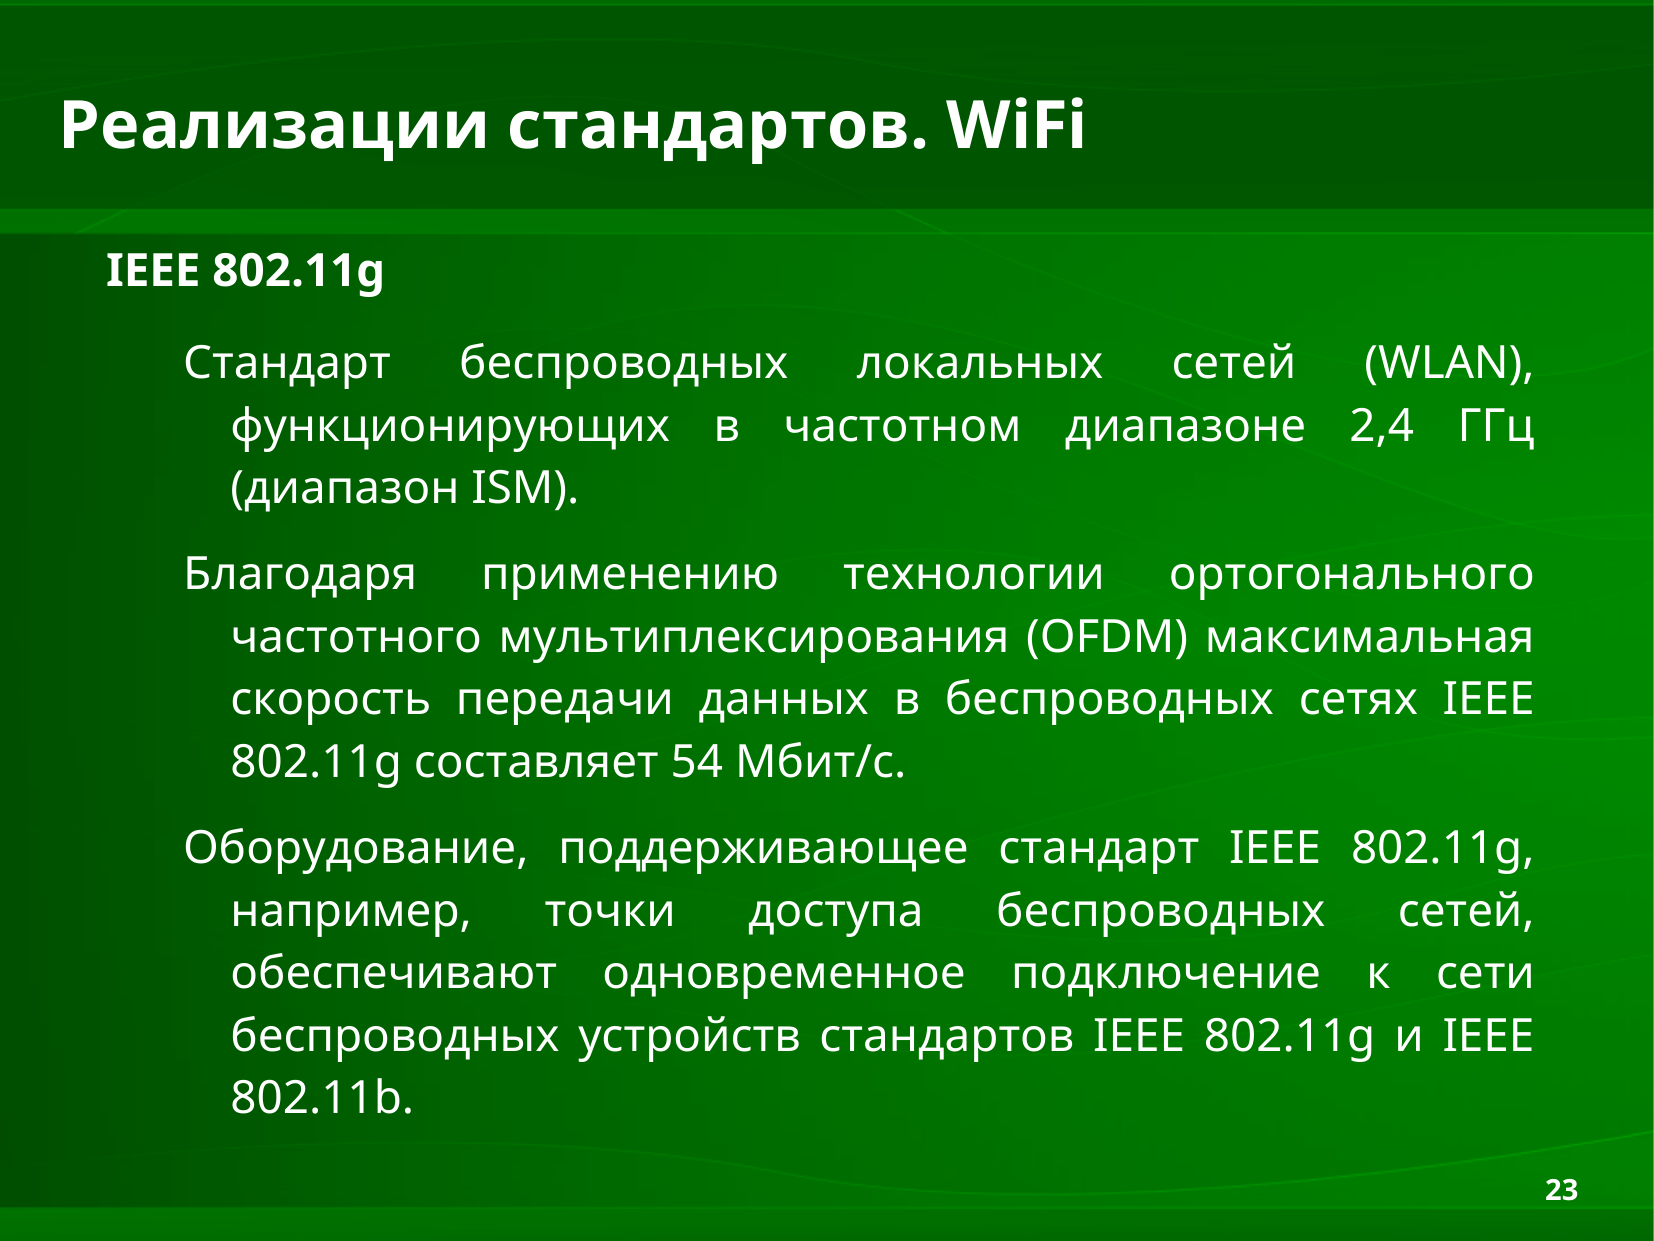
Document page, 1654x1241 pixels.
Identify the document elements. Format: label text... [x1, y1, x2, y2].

picture [0, 0, 1654, 1241]
list IEEE 802.11g Стандарт беспроводных локальных сетей (WLAN), функционирующих в частотном диапазоне 2,4 ГГц (диапазон ISM). Благодаря применению технологии ортогонального частотного мультиплексирования (OFDM) максимальная скорость передачи данных в беспроводных сетях IEEE 802.11g составляет 54 Мбит/с. Оборудование, поддерживающее стандарт IEEE 802.11g, например, точки доступа беспроводных сетей, обеспечивают одновременное подключение к сети беспроводных устройств стандартов IEEE 802.11g и IEEE 802.11b. [88, 237, 1536, 1123]
title Реализации стандартов. WiFi [23, 8, 1625, 237]
